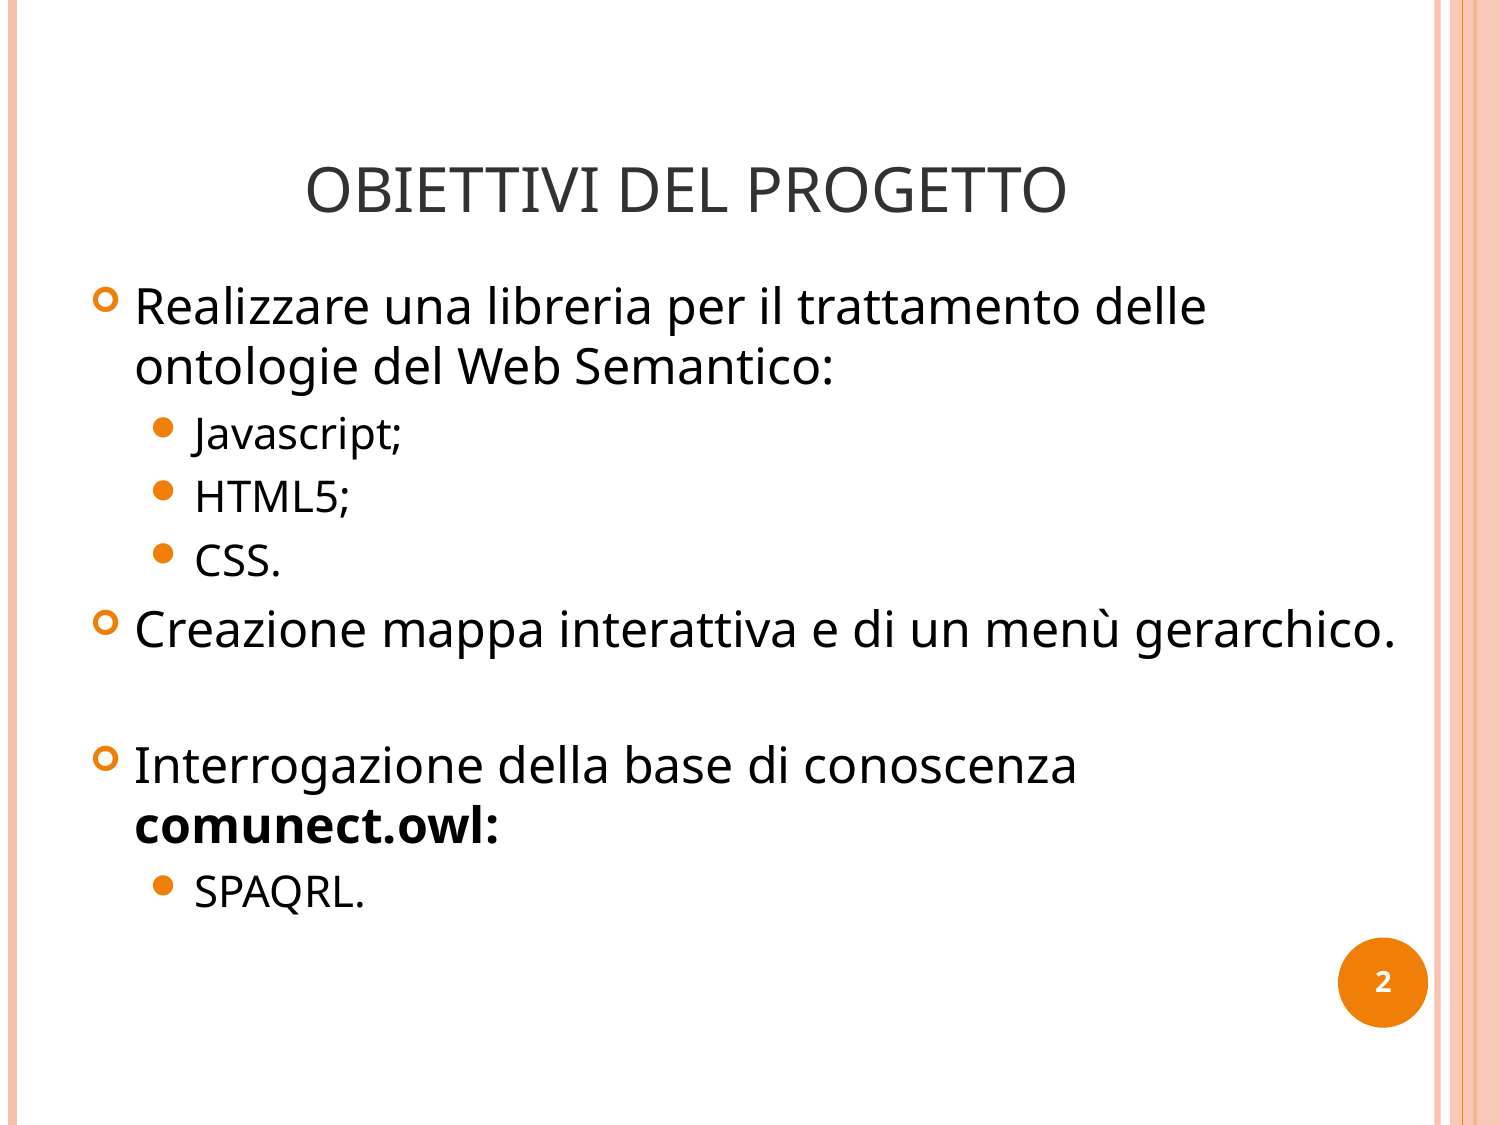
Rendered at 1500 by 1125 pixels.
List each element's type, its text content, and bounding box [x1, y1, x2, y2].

list Realizzare una libreria per il trattamento delle ontologie del Web Semantico: Javascript; HTML5; CSS. Creazione mappa interattiva e di un menù gerarchico. Interrogazione della base di conoscenza comunect.owl: SPAQRL. [74, 267, 1459, 964]
text_box <numero> [1333, 940, 1434, 1027]
title OBIETTIVI DEL PROGETTO [74, 45, 1300, 233]
